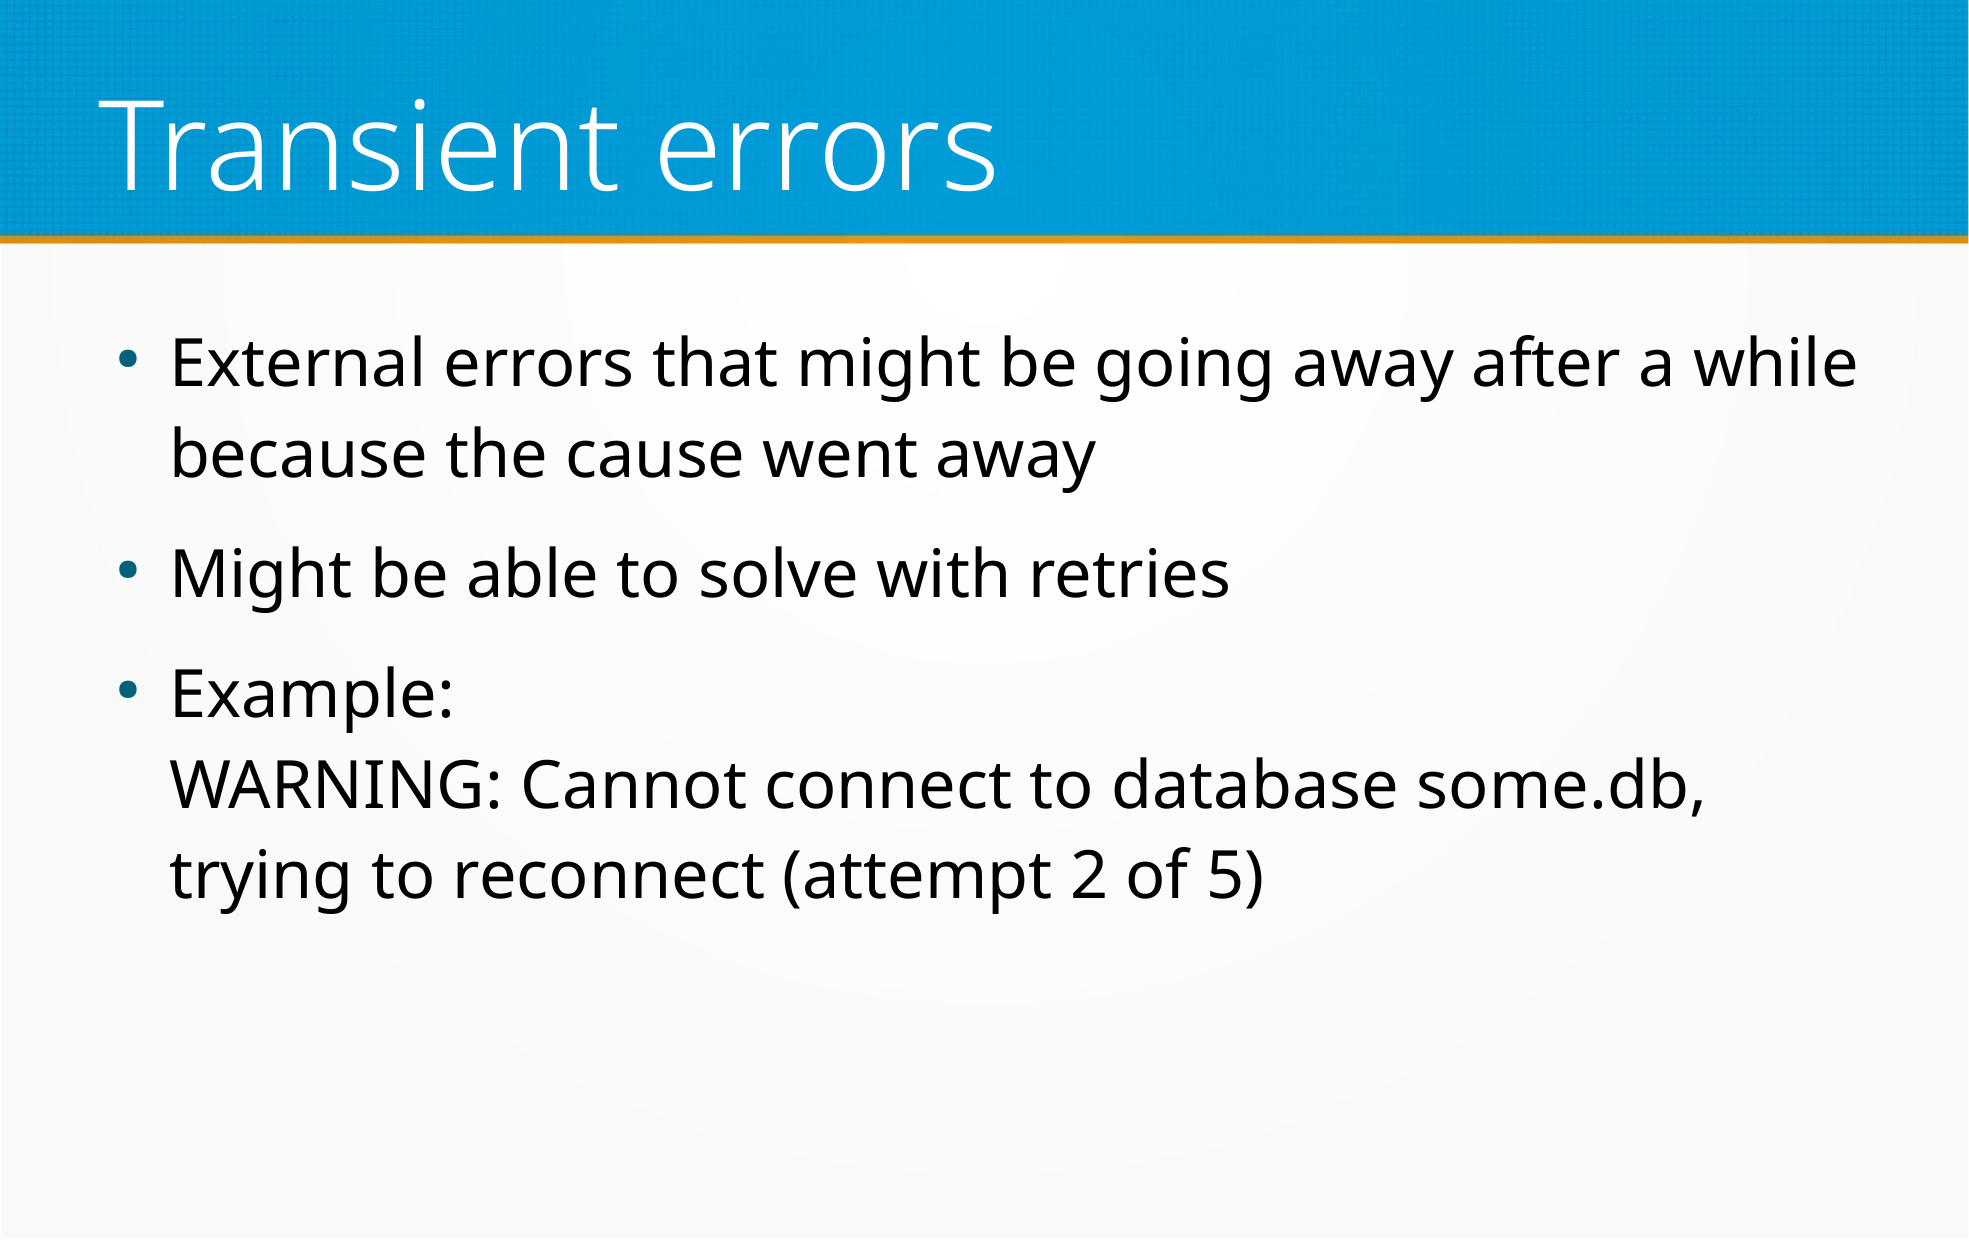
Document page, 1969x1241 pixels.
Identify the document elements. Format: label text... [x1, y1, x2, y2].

list External errors that might be going away after a while because the cause went away Might be able to solve with retries Example: WARNING: Cannot connect to database some.db, trying to reconnect (attempt 2 of 5) [98, 315, 1867, 1099]
picture [0, 233, 1969, 1241]
title Transient errors [98, 19, 1870, 227]
